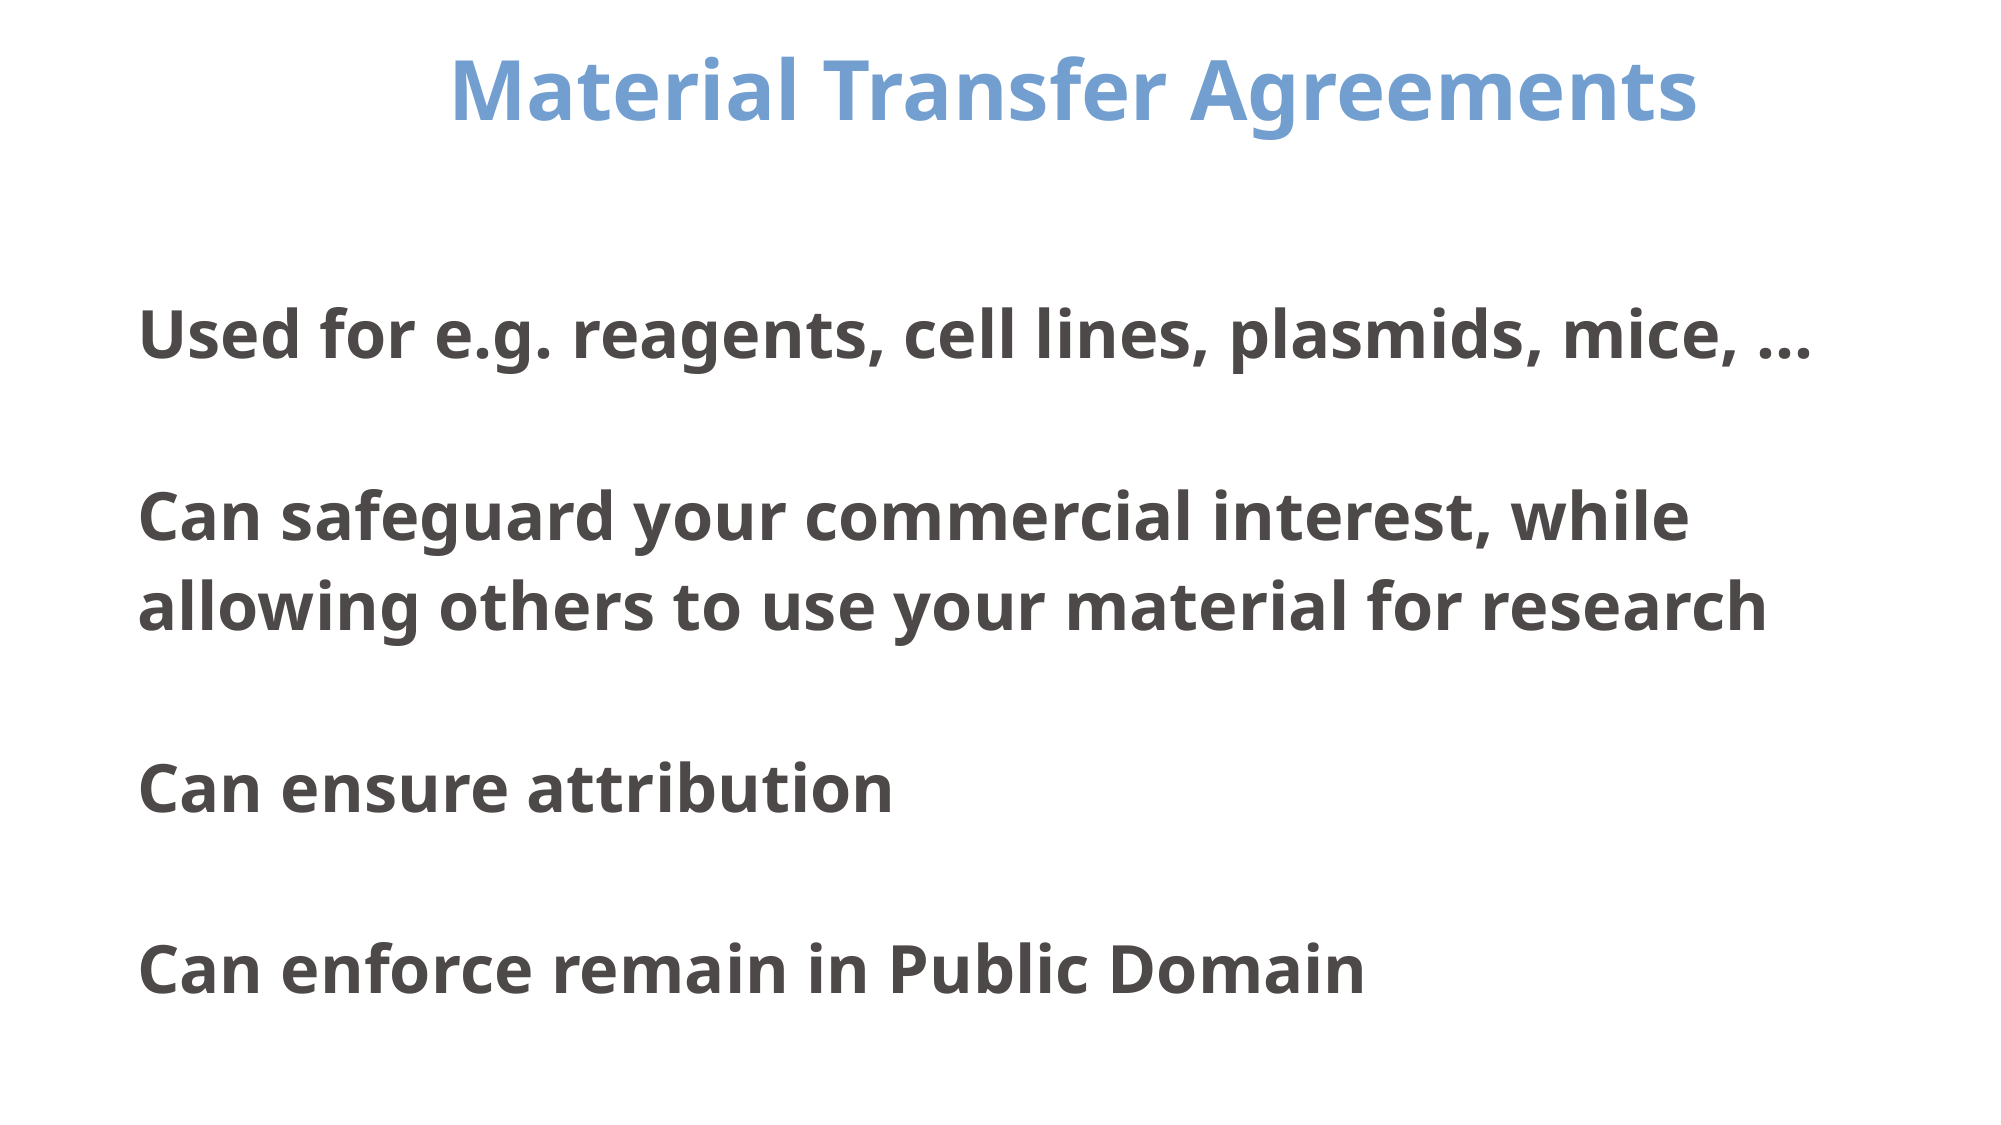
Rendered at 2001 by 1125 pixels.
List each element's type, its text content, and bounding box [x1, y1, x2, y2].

text_box Material Transfer Agreements [433, 23, 1524, 176]
text_box Used for e.g. reagents, cell lines, plasmids, mice, ... Can safeguard your commercial interest, while allowing others to use your material for research Can ensure attribution Can enforce remain in Public Domain [87, 189, 1913, 1125]
